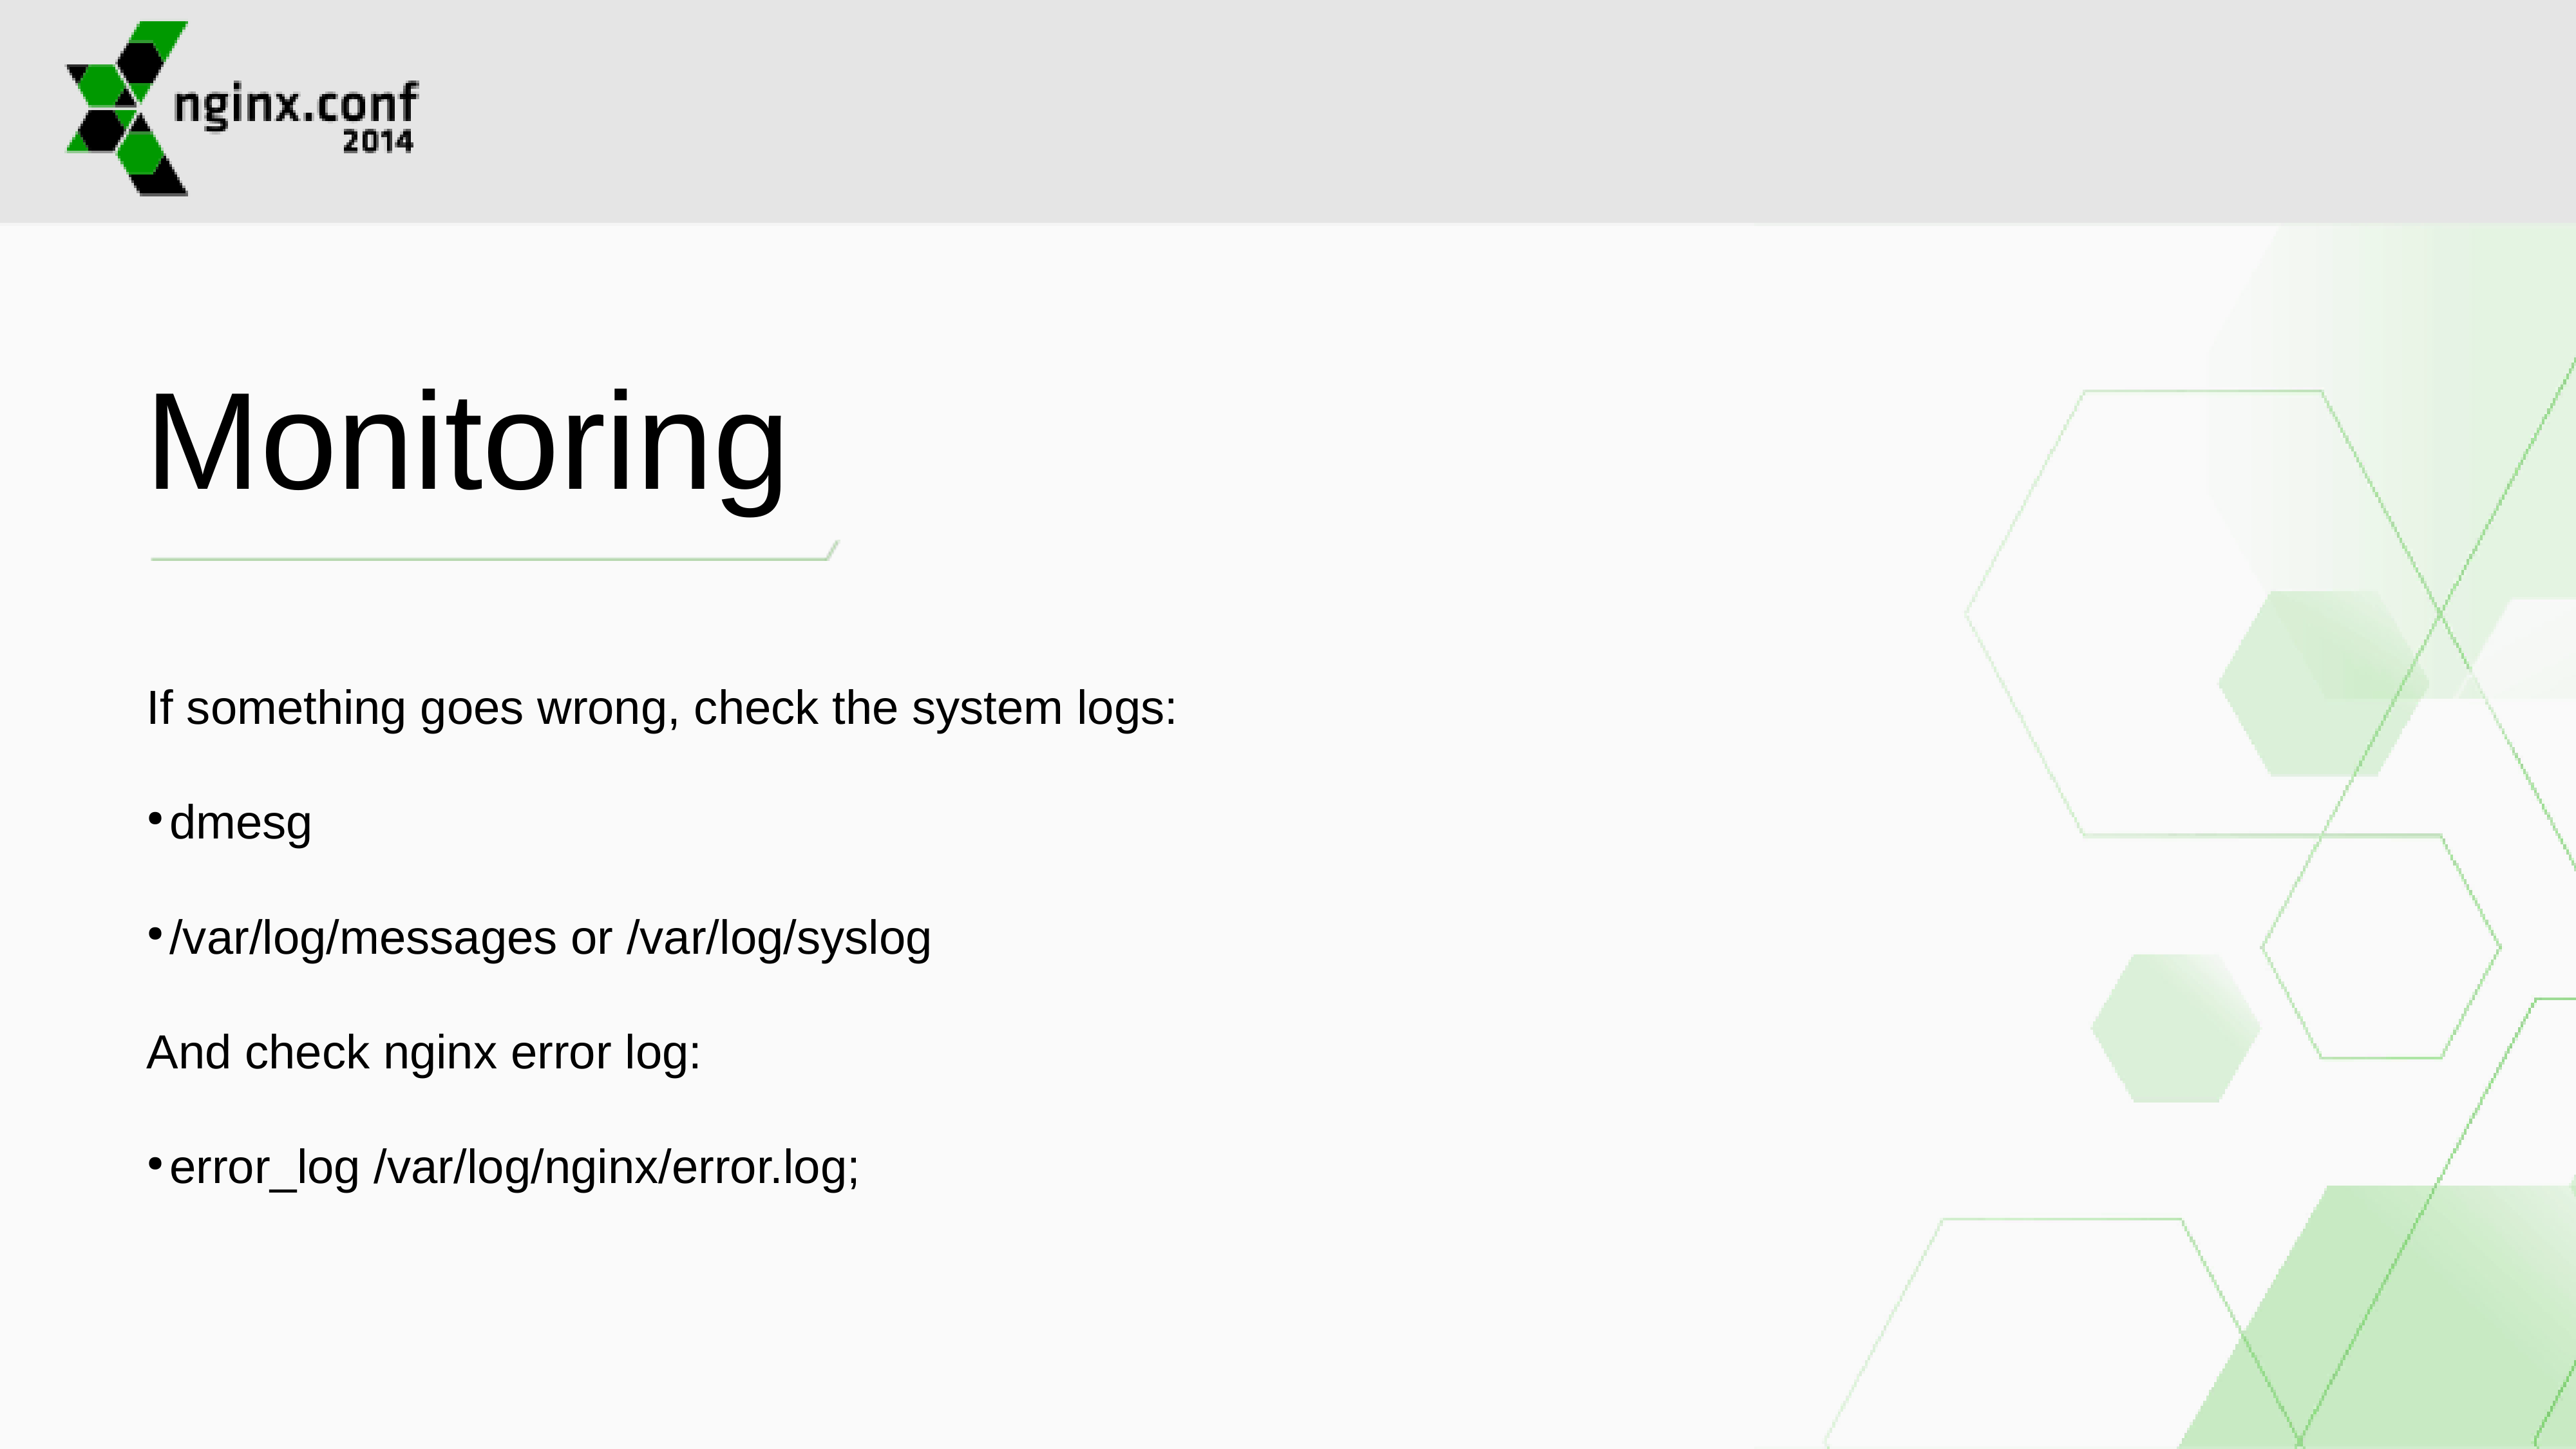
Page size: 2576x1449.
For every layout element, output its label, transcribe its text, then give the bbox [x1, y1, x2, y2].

list If something goes wrong, check the system logs: dmesg /var/log/messages or /var/log/syslog And check nginx error log: error_log /var/log/nginx/error.log; [146, 676, 1659, 1068]
picture [0, 0, 2576, 1449]
title Monitoring [145, 350, 1700, 584]
